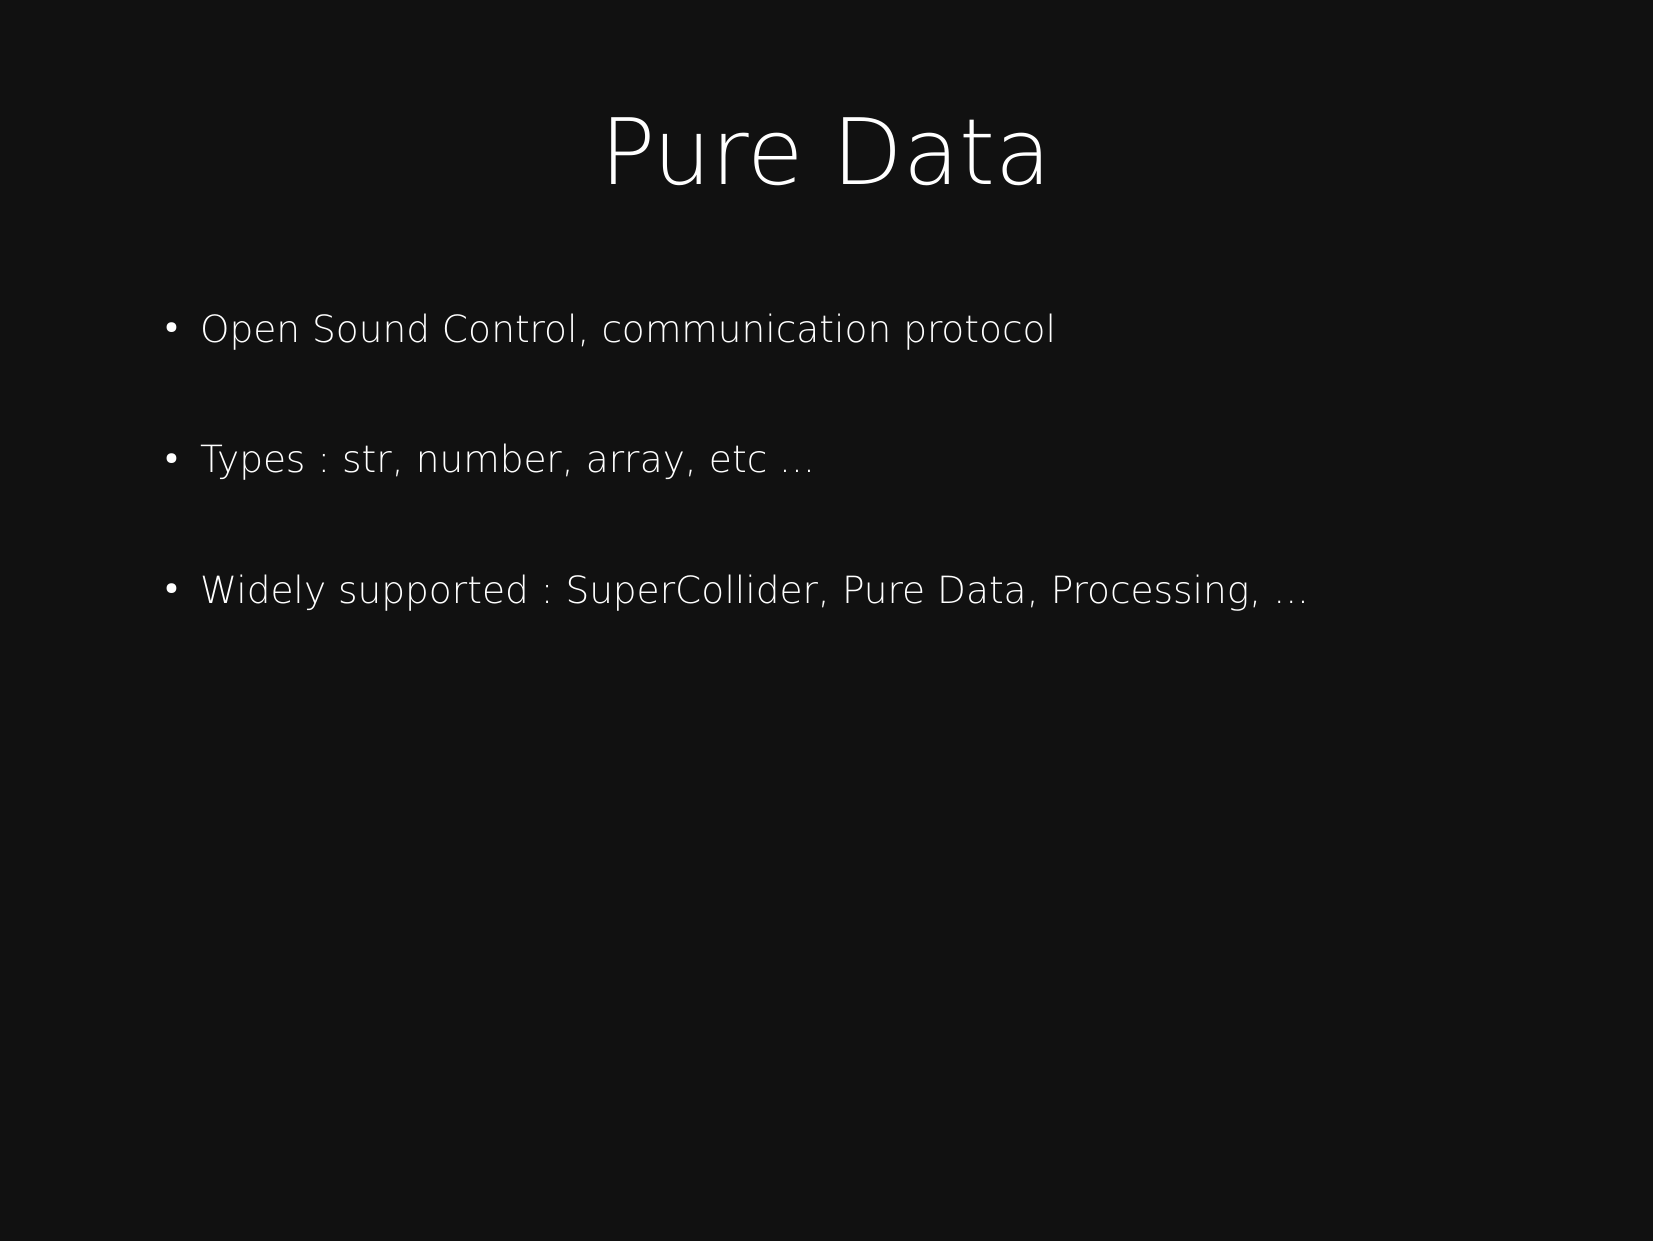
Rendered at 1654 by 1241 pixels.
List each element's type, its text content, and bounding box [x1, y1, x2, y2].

title Pure Data [82, 49, 1571, 257]
text_box Open Sound Control, communication protocol Types : str, number, array, etc ... Widely supported : SuperCollider, Pure Data, Processing, ... [150, 300, 1501, 1141]
